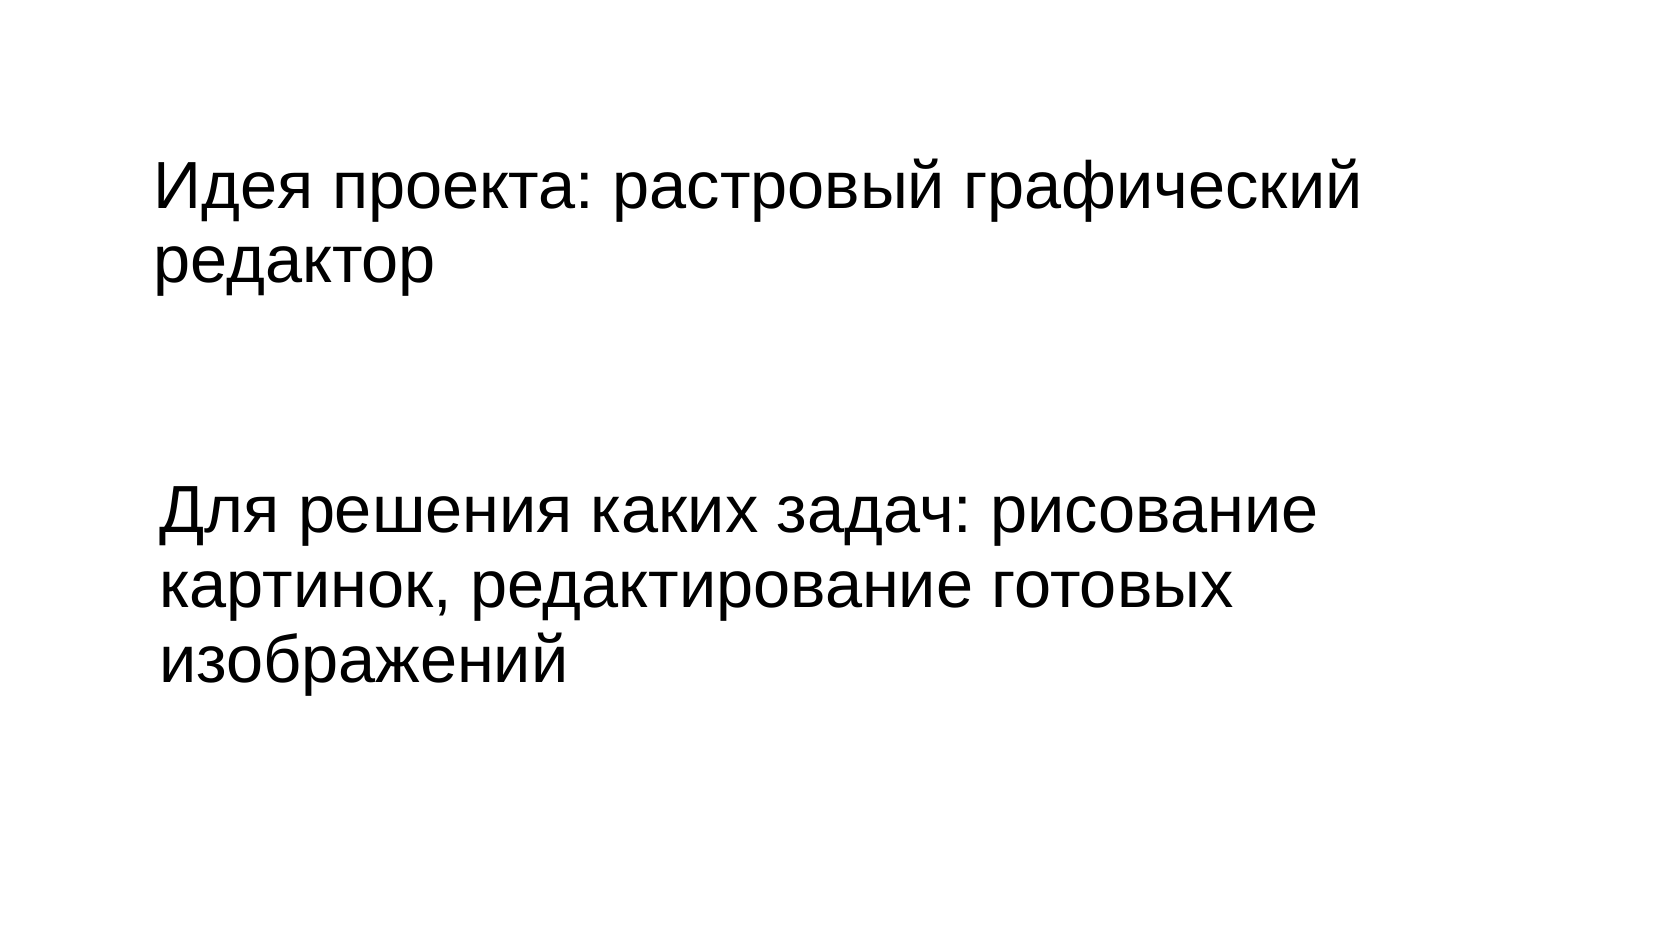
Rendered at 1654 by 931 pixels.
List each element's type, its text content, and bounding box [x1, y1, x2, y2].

list Для решения каких задач: рисование картинок, редактирование готовых изображений [88, 472, 1577, 768]
list Идея проекта: растровый графический редактор [82, 147, 1571, 355]
